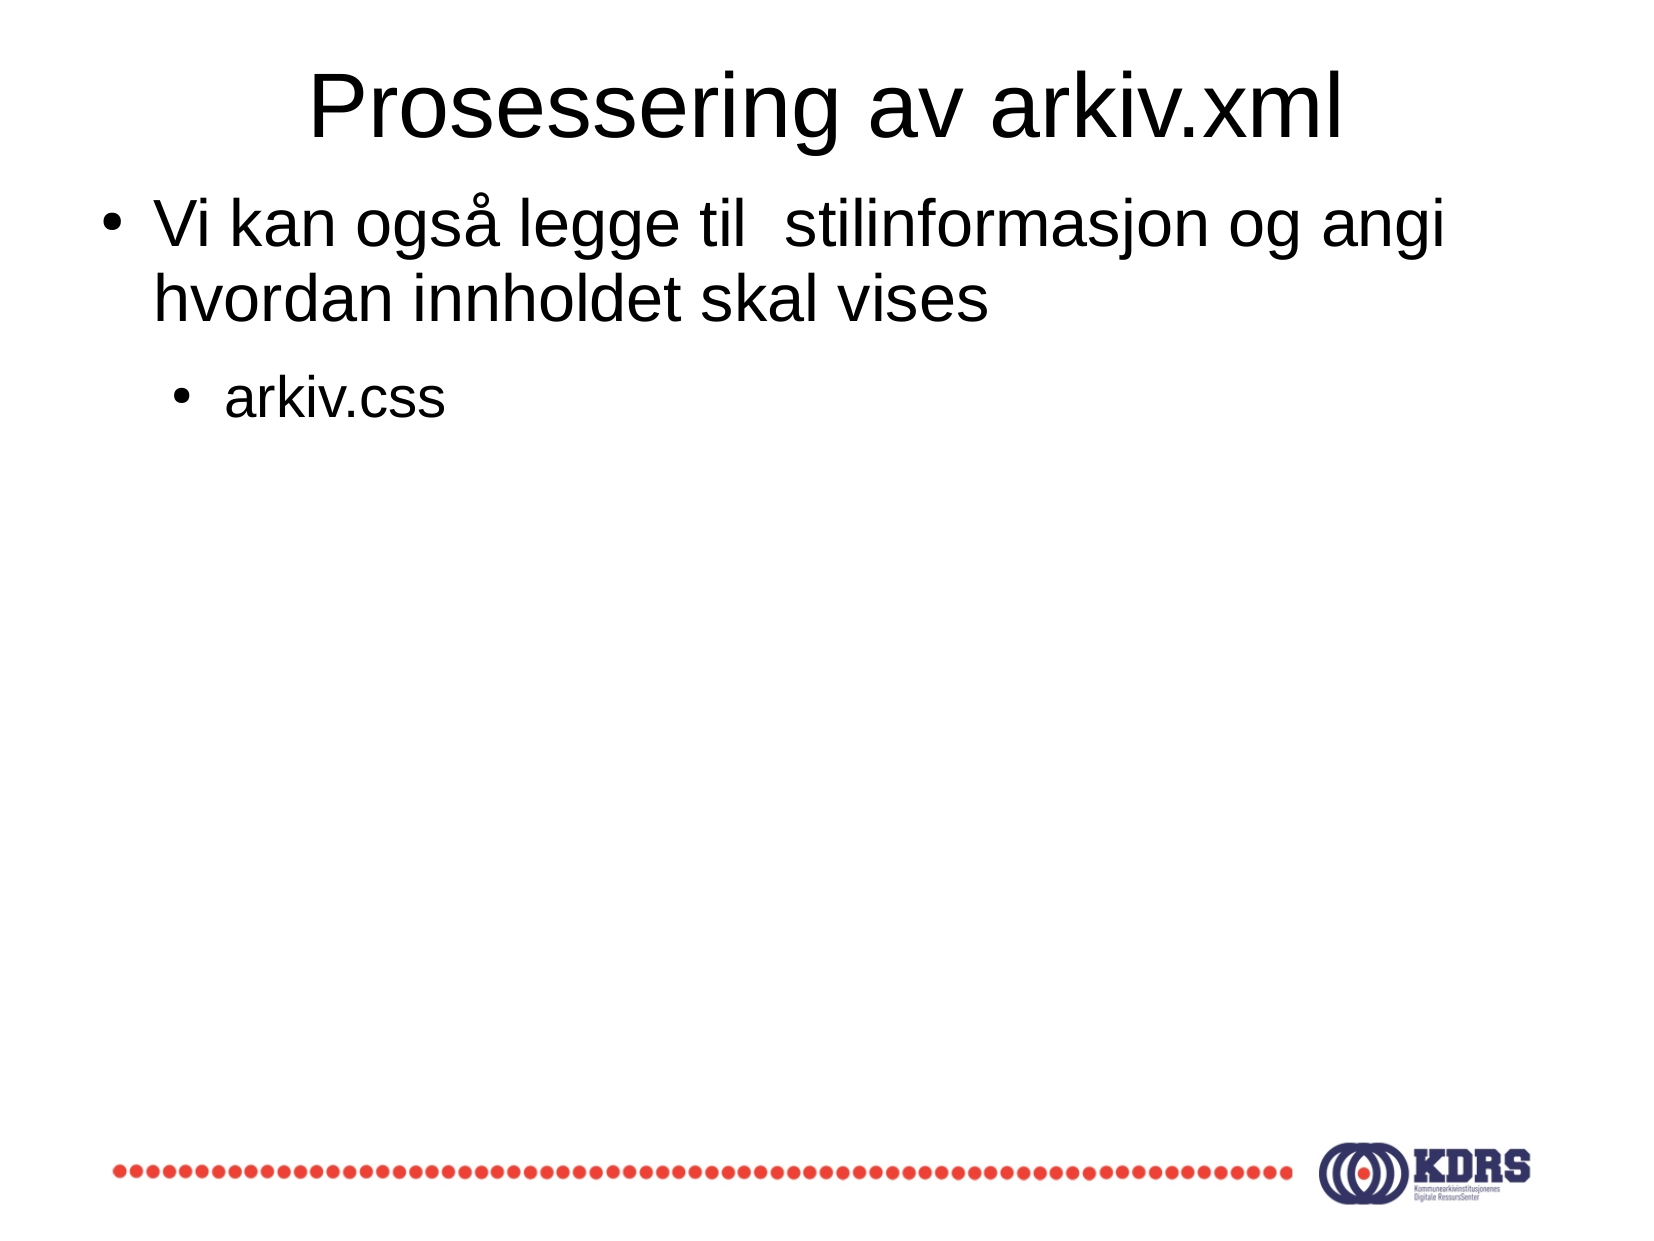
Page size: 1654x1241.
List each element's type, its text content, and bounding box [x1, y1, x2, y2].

title Prosessering av arkiv.xml [82, 49, 1571, 162]
list Vi kan også legge til stilinformasjon og angi hvordan innholdet skal vises arkiv.css [82, 185, 1571, 1102]
picture [85, 1121, 1557, 1219]
